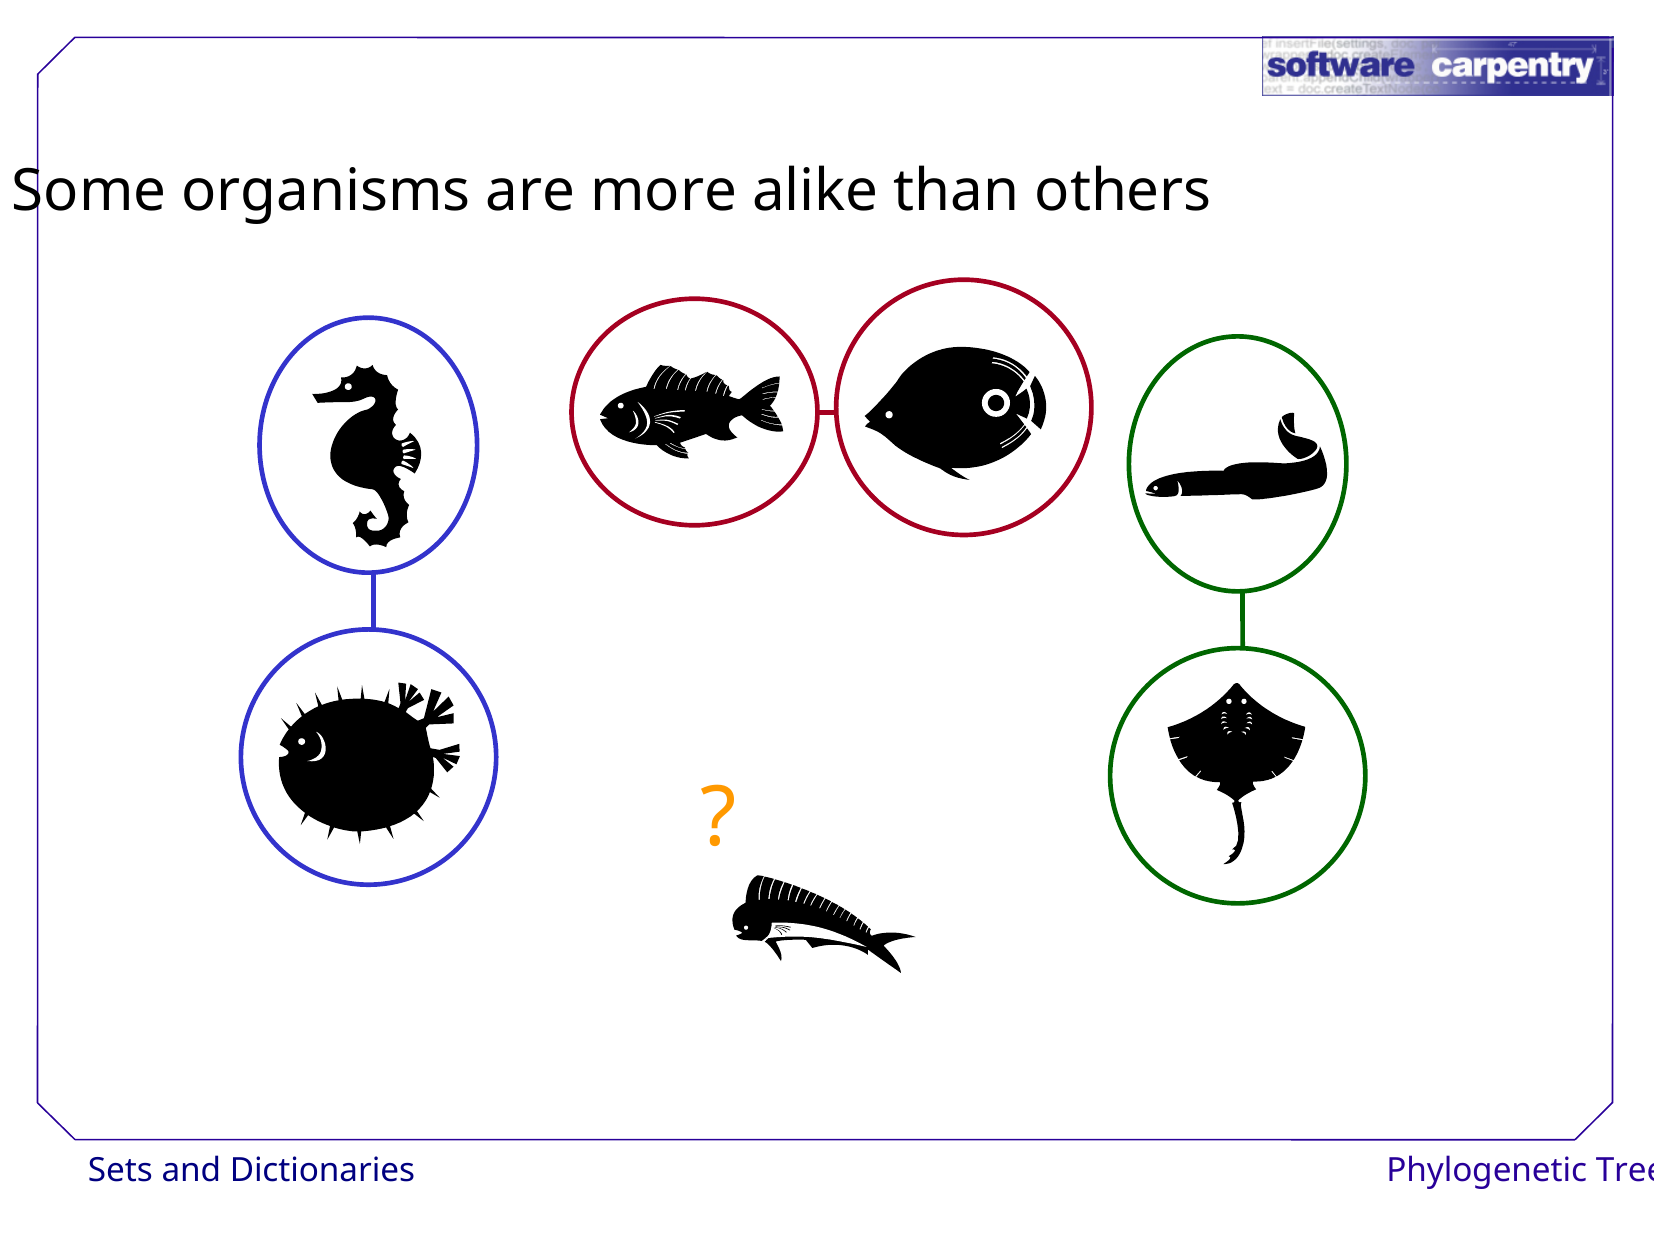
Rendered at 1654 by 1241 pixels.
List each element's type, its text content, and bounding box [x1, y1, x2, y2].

picture [600, 364, 784, 460]
picture [1145, 411, 1328, 501]
text_box Some organisms are more alike than others [0, 109, 1378, 231]
picture [1167, 683, 1306, 866]
picture [312, 364, 425, 548]
picture [864, 346, 1048, 480]
text_box ? [685, 704, 902, 871]
picture [276, 682, 460, 845]
picture [1262, 36, 1614, 96]
picture [732, 875, 916, 973]
